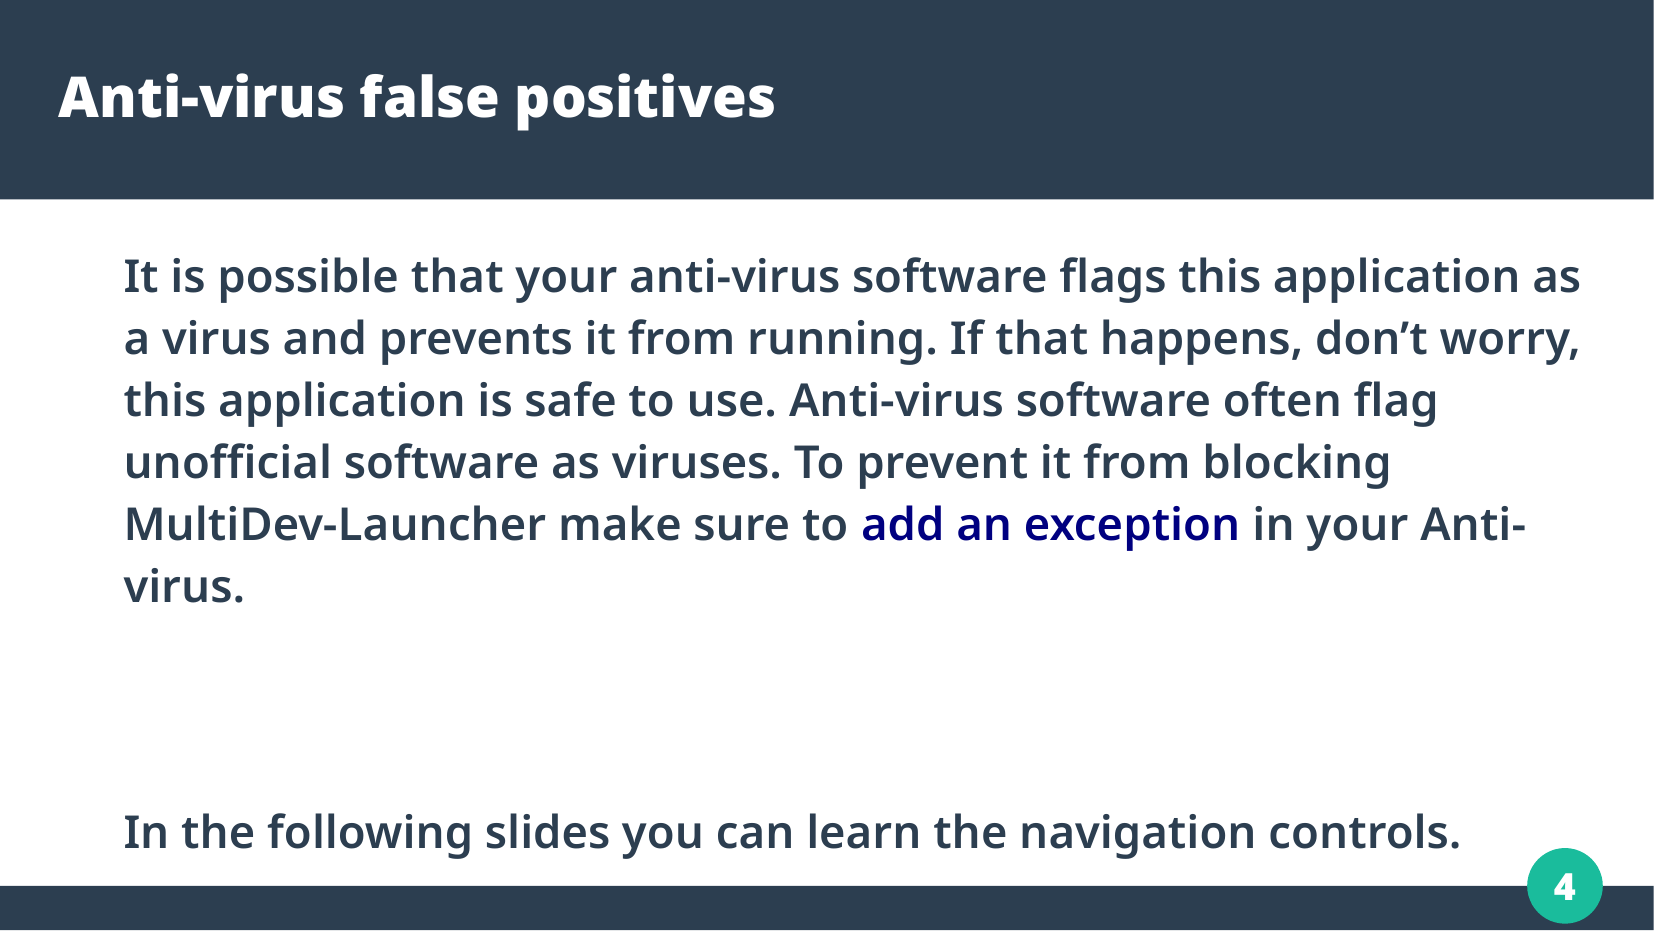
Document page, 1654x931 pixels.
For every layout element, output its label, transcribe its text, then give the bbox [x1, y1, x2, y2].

title Anti-virus false positives [59, 37, 1595, 155]
list It is possible that your anti-virus software flags this application as a virus and prevents it from running. If that happens, don’t worry, this application is safe to use. Anti-virus software often flag unofficial software as viruses. To prevent it from blocking MultiDev-Launcher make sure to add an exception in your Anti-virus. In the following slides you can learn the navigation controls. [59, 243, 1595, 864]
